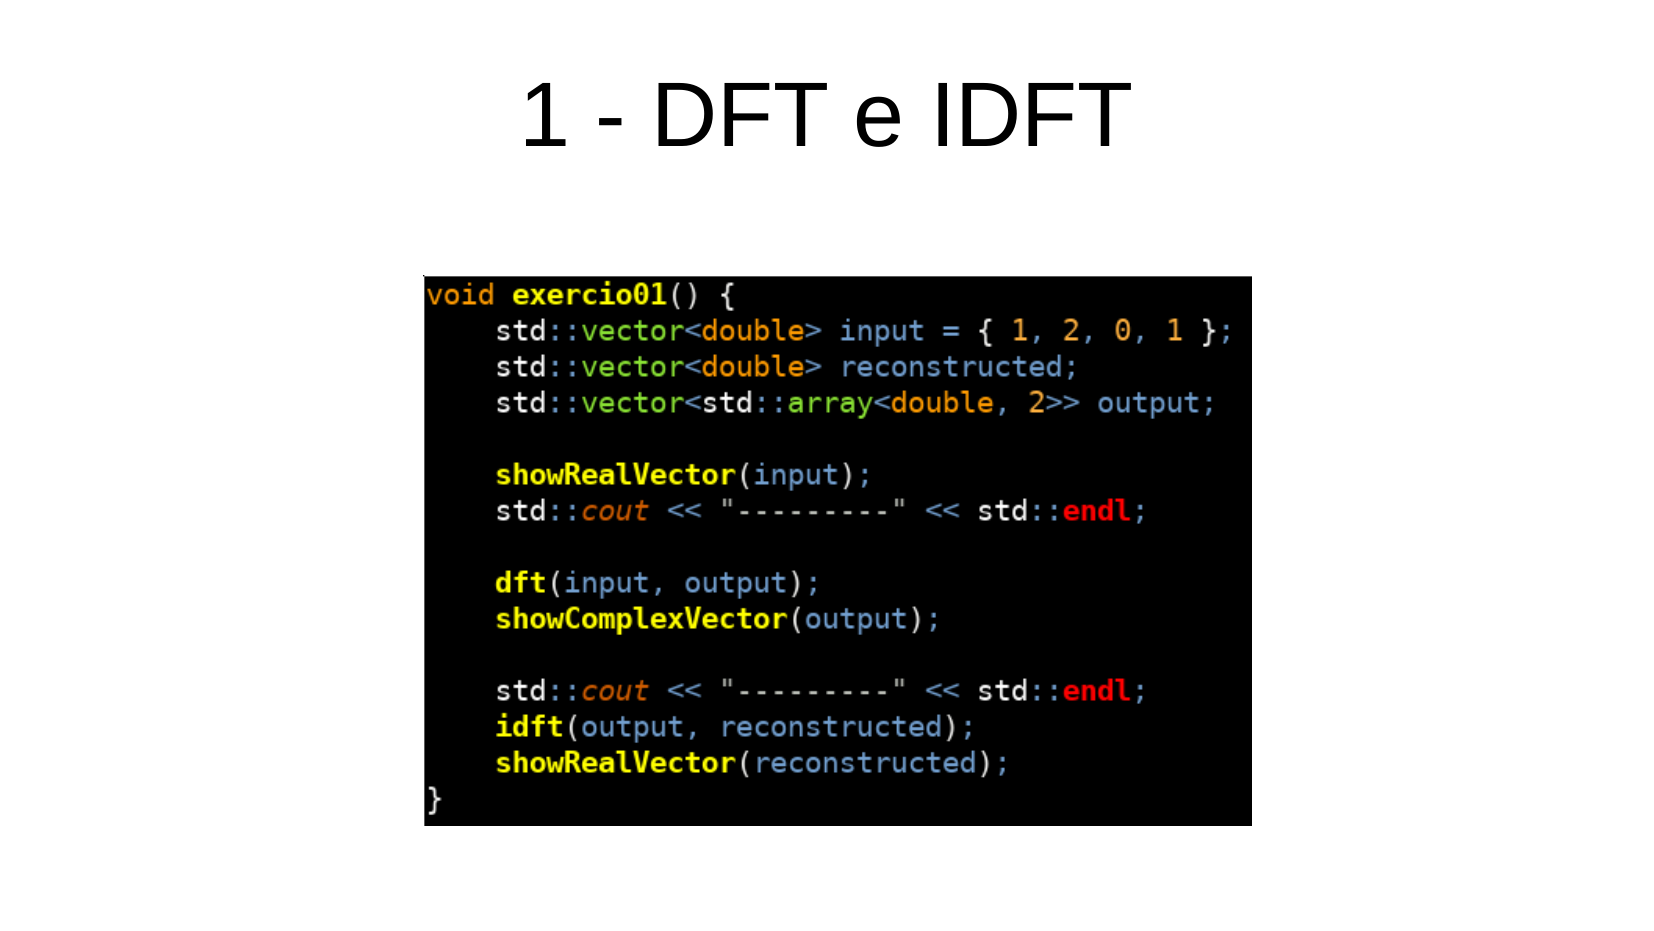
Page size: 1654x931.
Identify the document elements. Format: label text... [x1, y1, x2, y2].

title 1 - DFT e IDFT [82, 37, 1571, 193]
picture [423, 275, 1252, 826]
